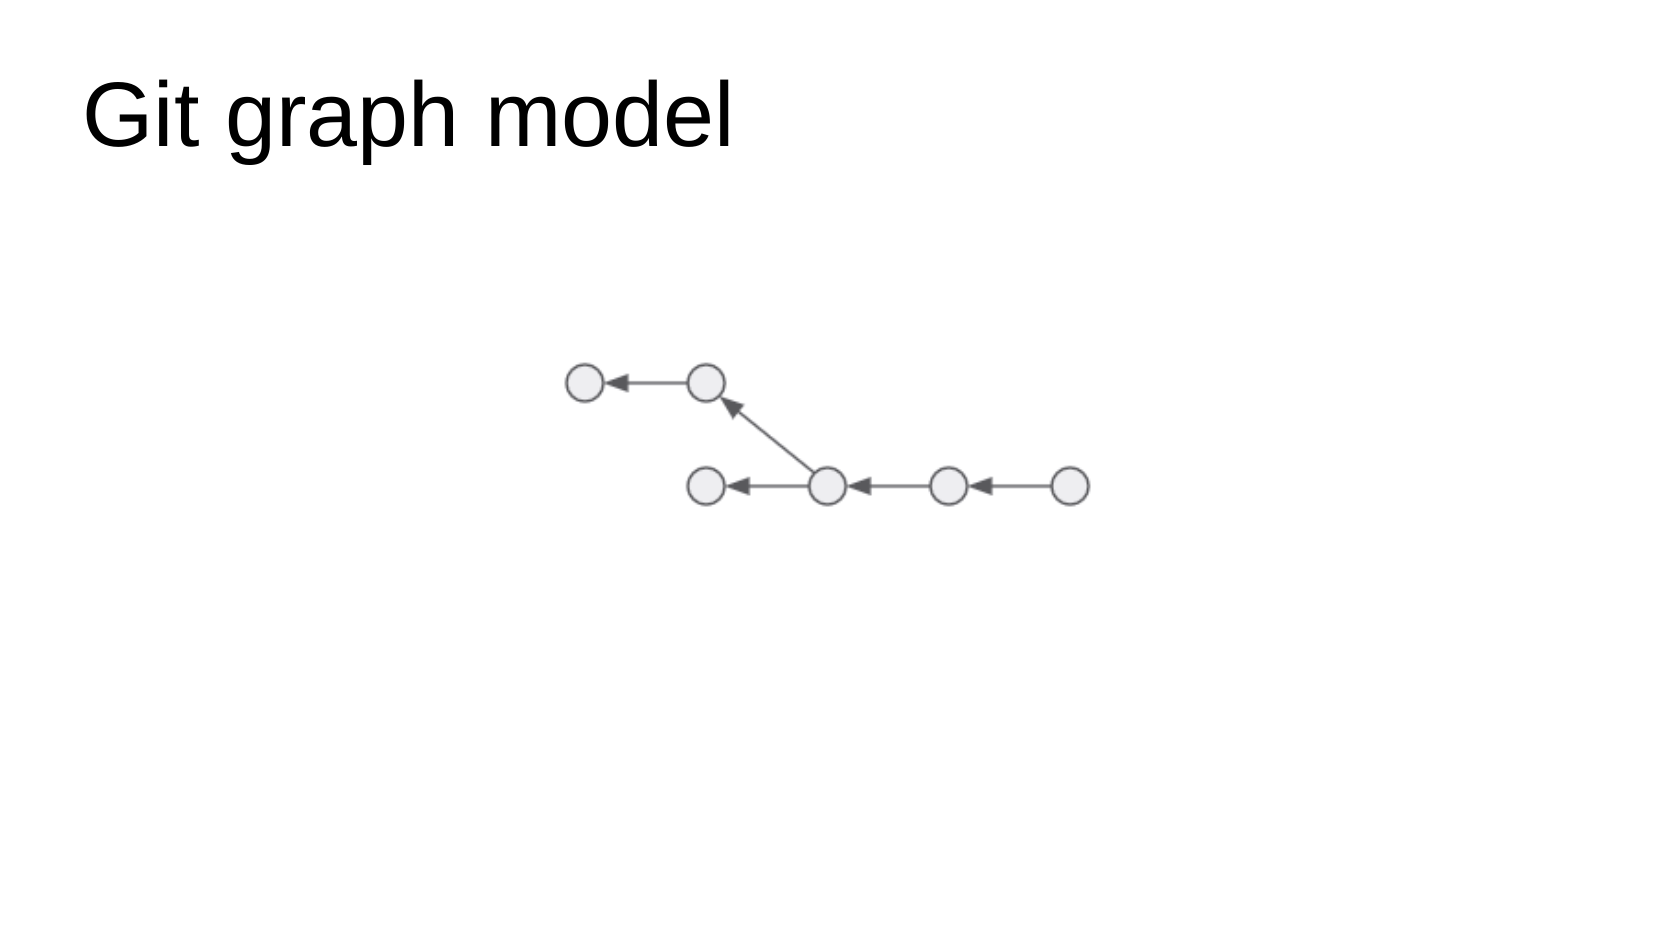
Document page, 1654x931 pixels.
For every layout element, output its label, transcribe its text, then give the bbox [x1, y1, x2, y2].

title Git graph model [82, 37, 1571, 193]
picture [521, 308, 1133, 586]
